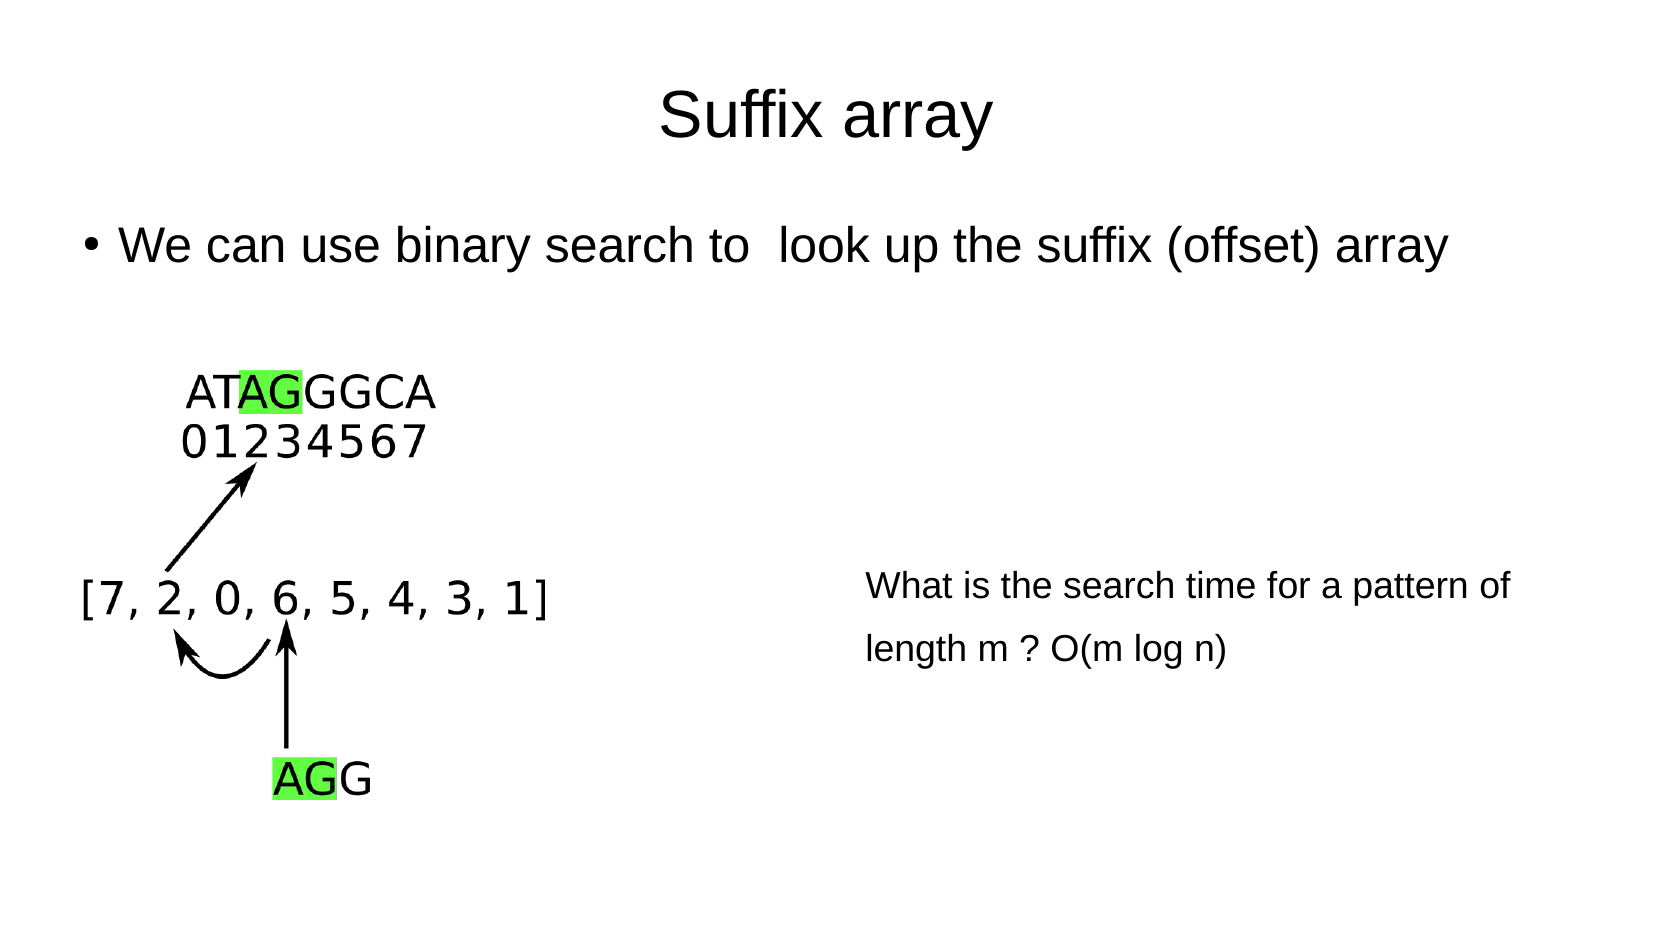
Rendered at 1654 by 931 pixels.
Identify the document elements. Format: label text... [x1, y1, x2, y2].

text_box What is the search time for a pattern of length m ? O(m log n) [850, 535, 1590, 740]
subtitle We can use binary search to look up the suffix (offset) array [82, 217, 1571, 758]
picture [54, 319, 560, 800]
title Suffix array [82, 37, 1571, 193]
